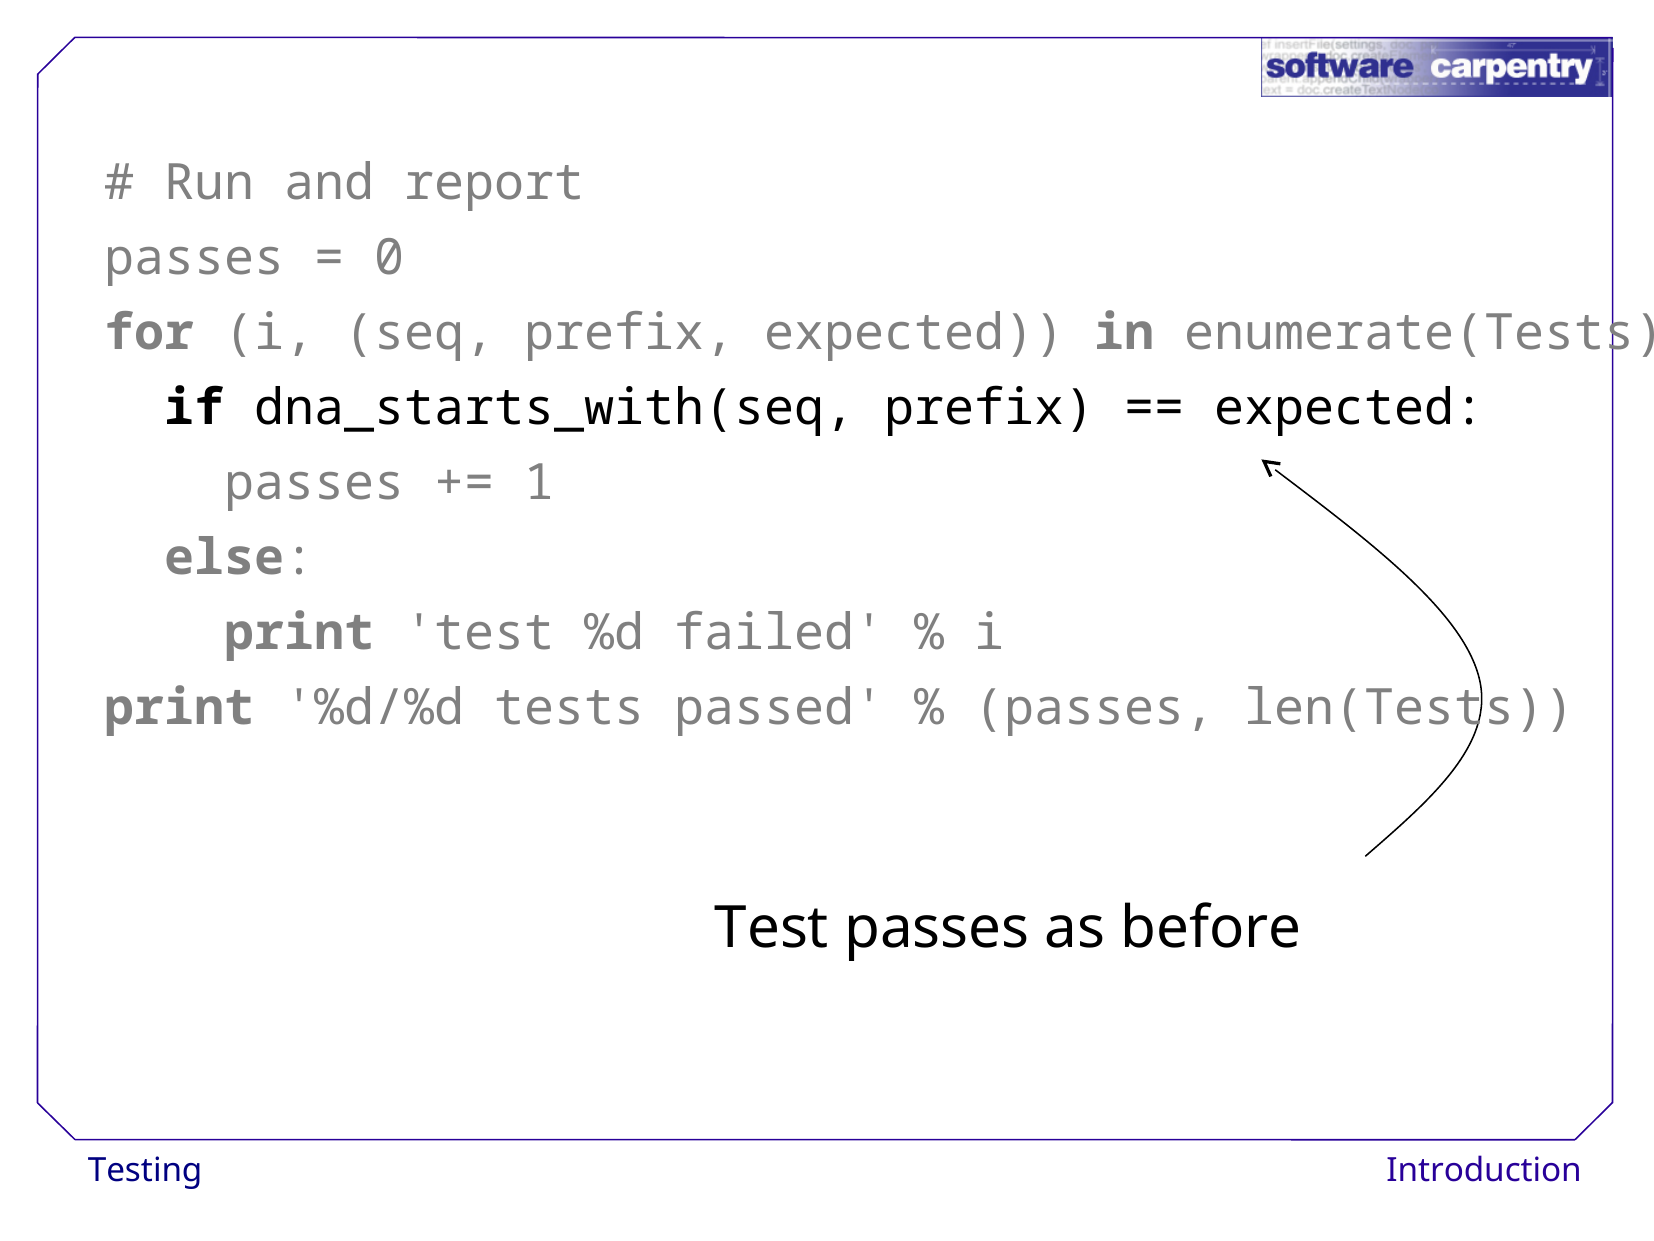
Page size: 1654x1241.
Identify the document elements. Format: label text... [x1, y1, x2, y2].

text_box Test passes as before [700, 846, 1467, 968]
picture [1261, 39, 1613, 97]
text_box # Run and report passes = 0 for (i, (seq, prefix, expected)) in enumerate(Tests): if dna_starts_with(seq, prefix) == expected: passes += 1 else: print 'test %d failed' % i print '%d/%d tests passed' % (passes, len(Tests)) [89, 126, 1512, 772]
